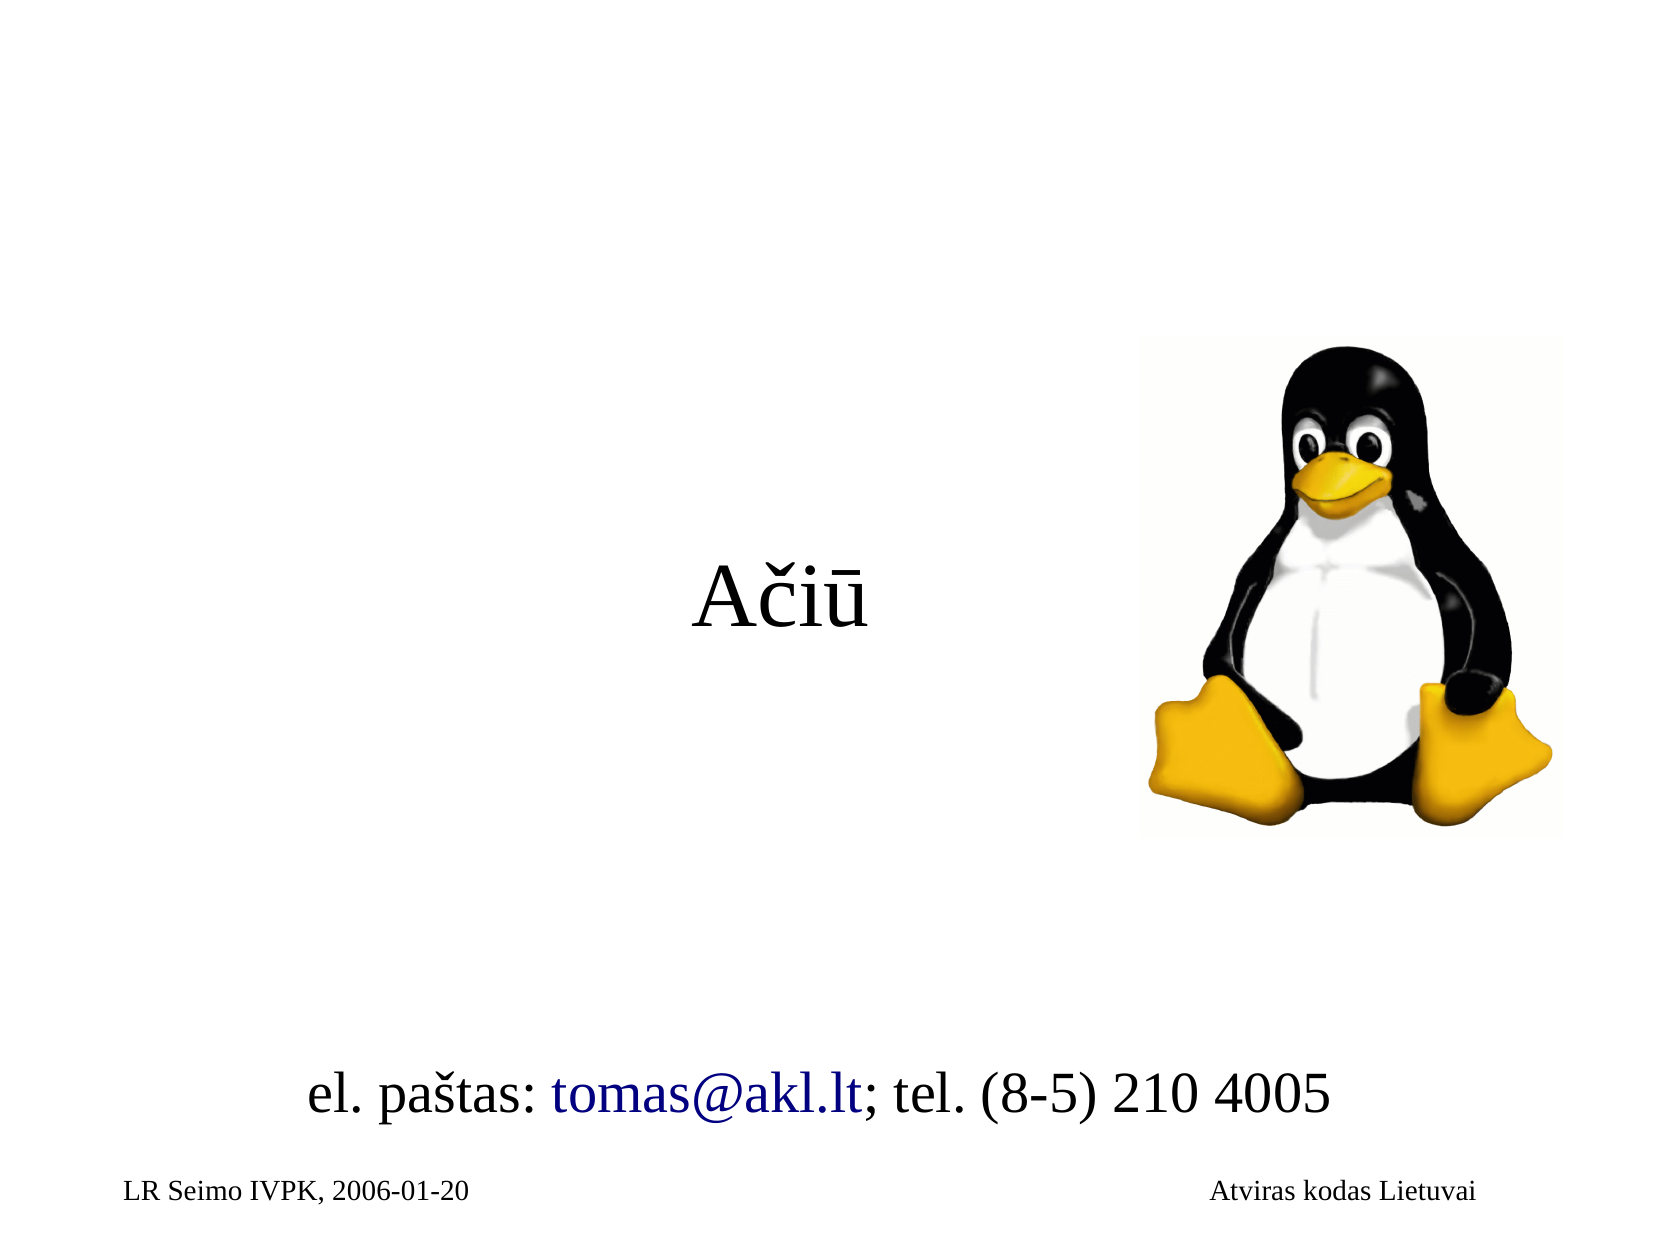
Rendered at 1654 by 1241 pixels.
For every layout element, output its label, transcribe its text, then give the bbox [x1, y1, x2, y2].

title Ačiū [74, 493, 1140, 701]
picture [1140, 336, 1563, 838]
text_box el. paštas: tomas@akl.lt; tel. (8-5) 210 4005 [307, 1062, 1332, 1129]
